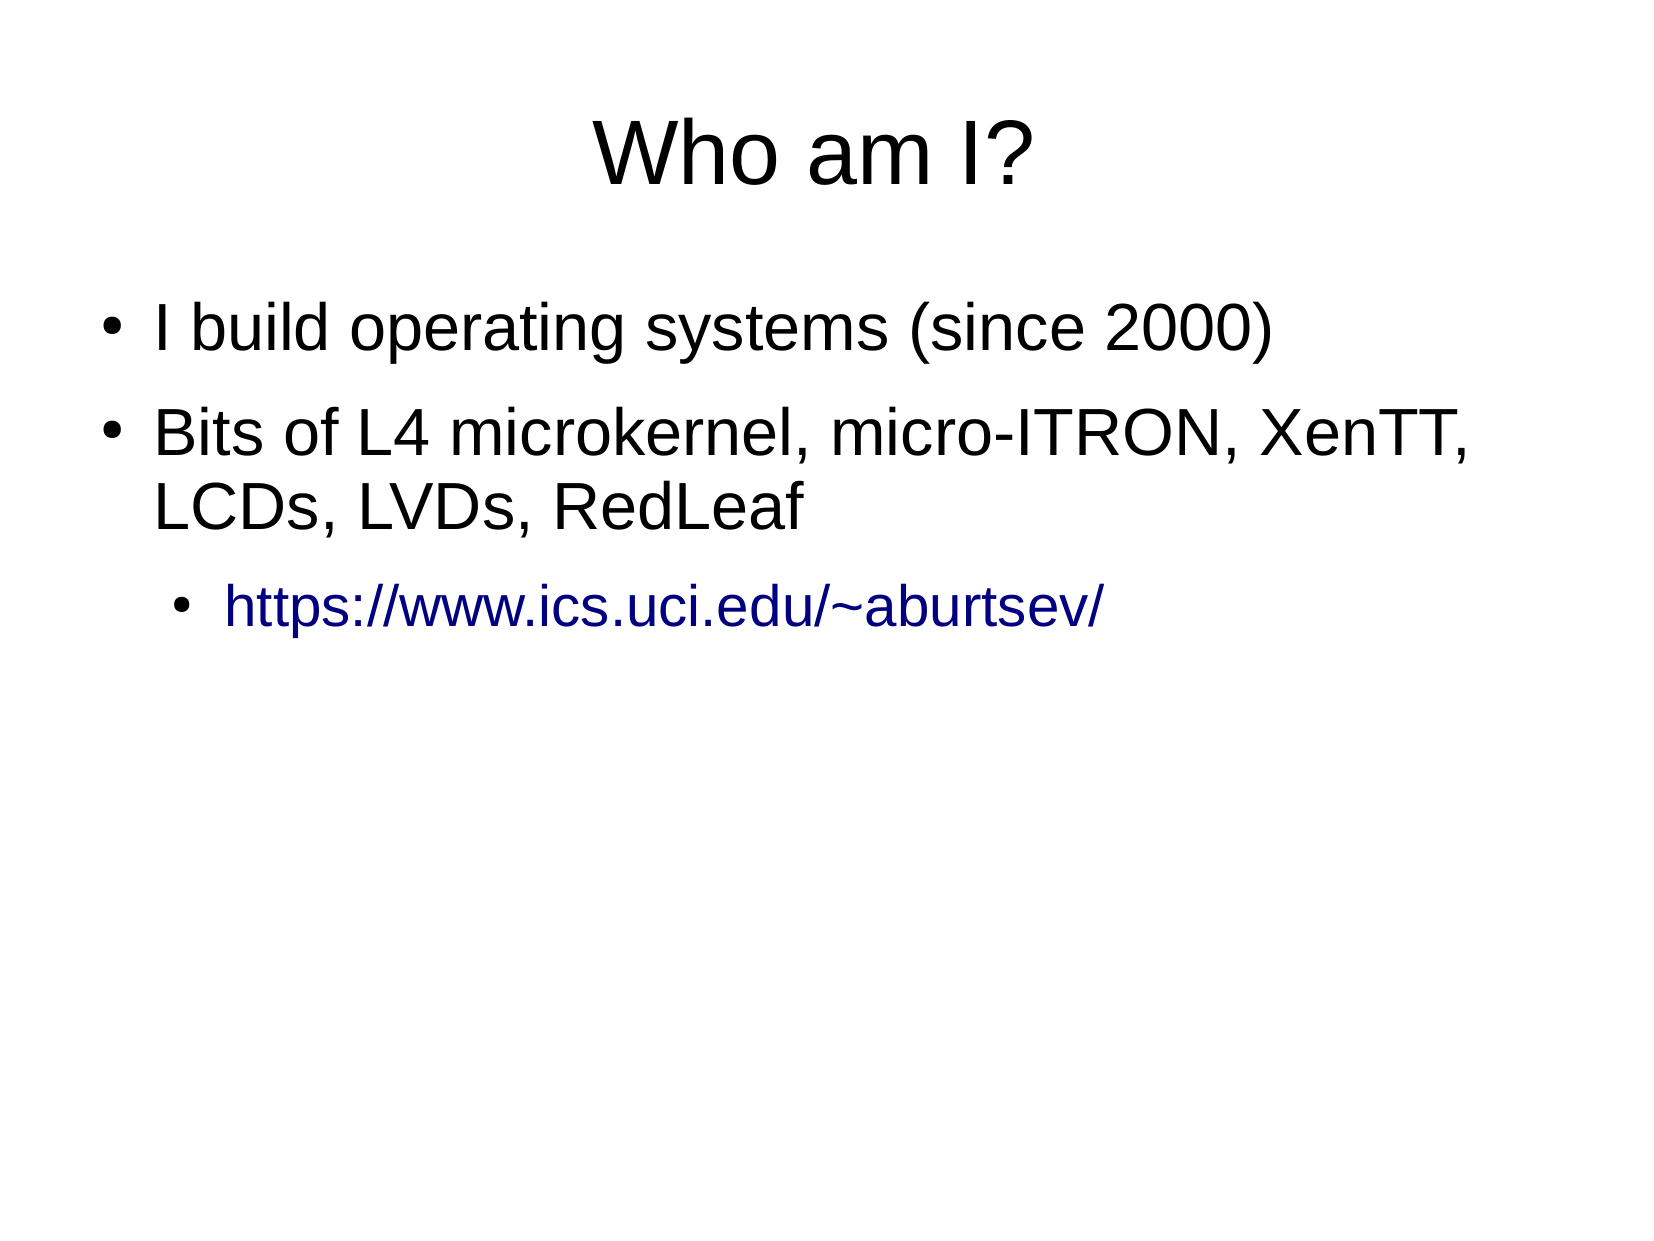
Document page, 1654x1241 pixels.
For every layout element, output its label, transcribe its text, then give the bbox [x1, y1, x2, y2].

title Who am I? [82, 49, 1571, 257]
list I build operating systems (since 2000) Bits of L4 microkernel, micro-ITRON, XenTT, LCDs, LVDs, RedLeaf https://www.ics.uci.edu/~aburtsev/ [82, 290, 1571, 1010]
